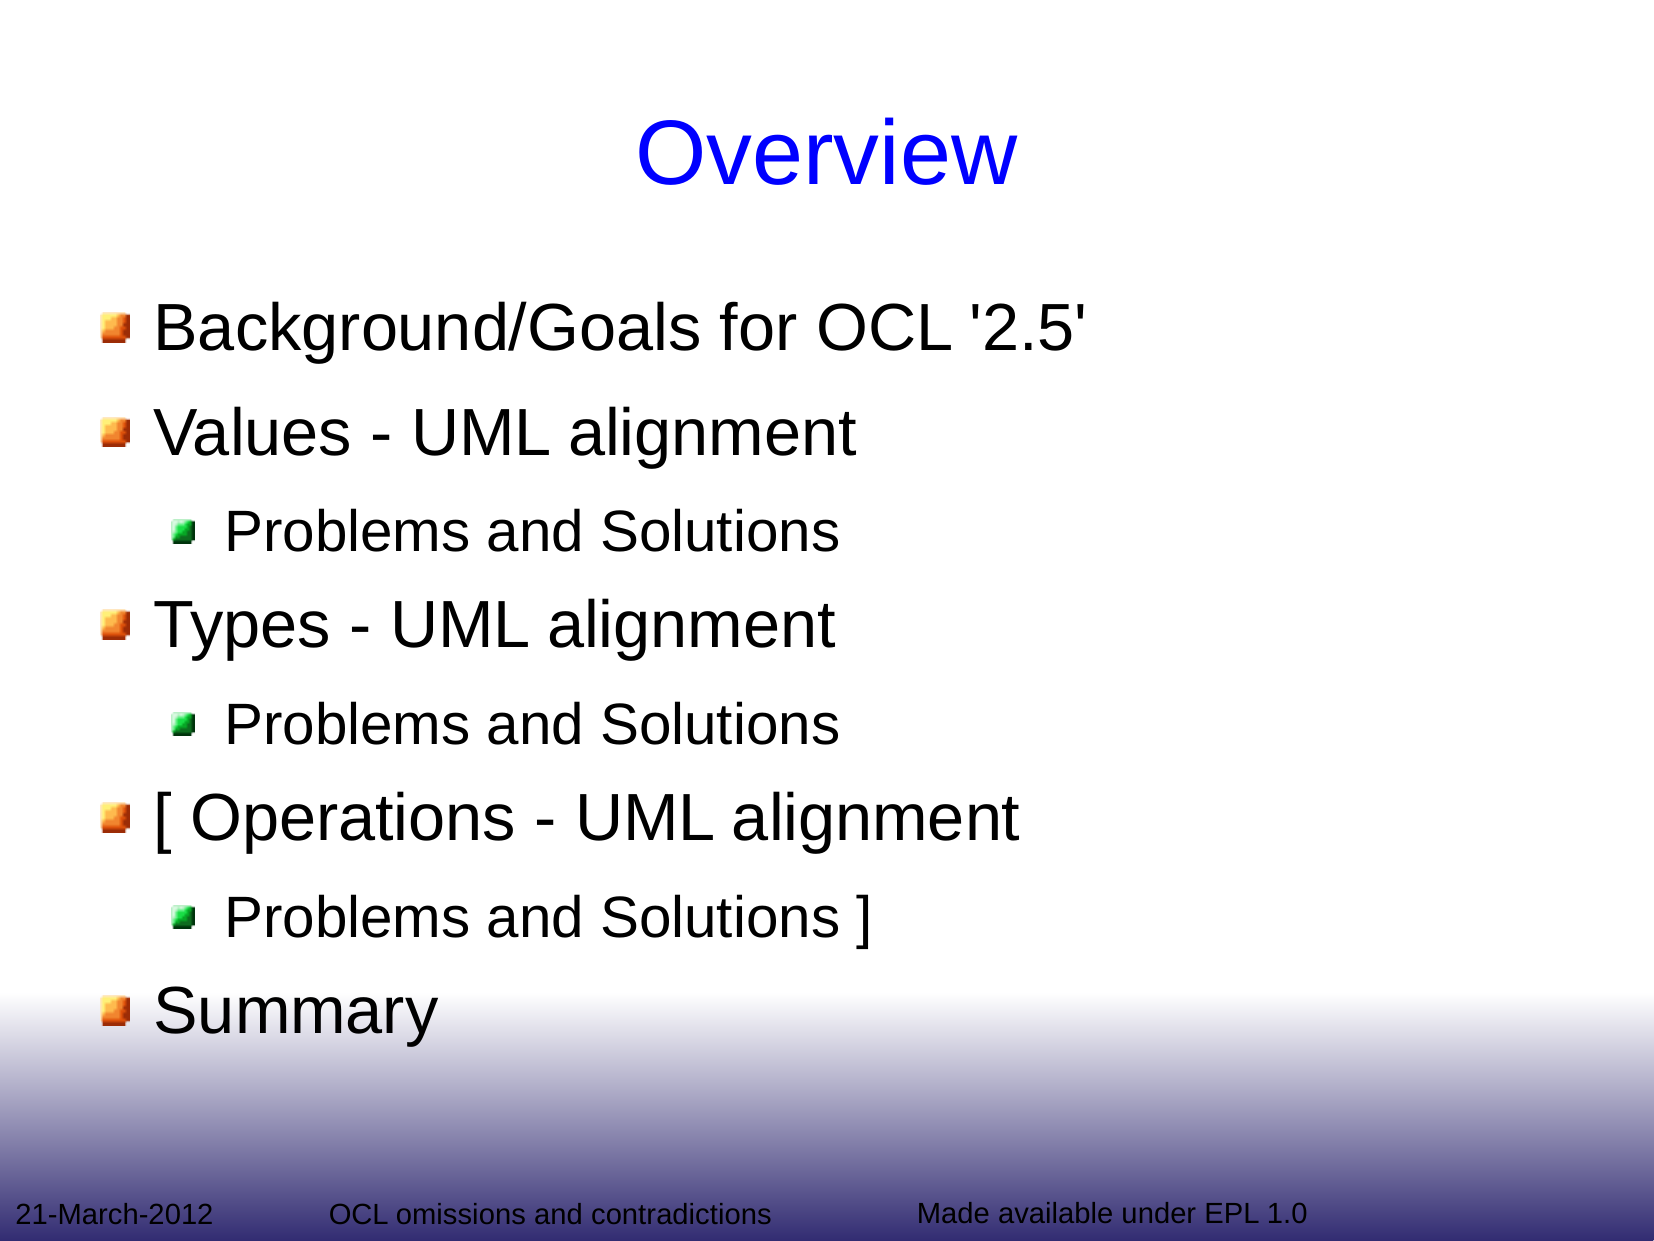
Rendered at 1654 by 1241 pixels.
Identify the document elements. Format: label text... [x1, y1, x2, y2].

list Background/Goals for OCL '2.5' Values - UML alignment Problems and Solutions Types - UML alignment Problems and Solutions [ Operations - UML alignment Problems and Solutions ] Summary [82, 290, 1571, 1109]
title Overview [82, 49, 1571, 257]
